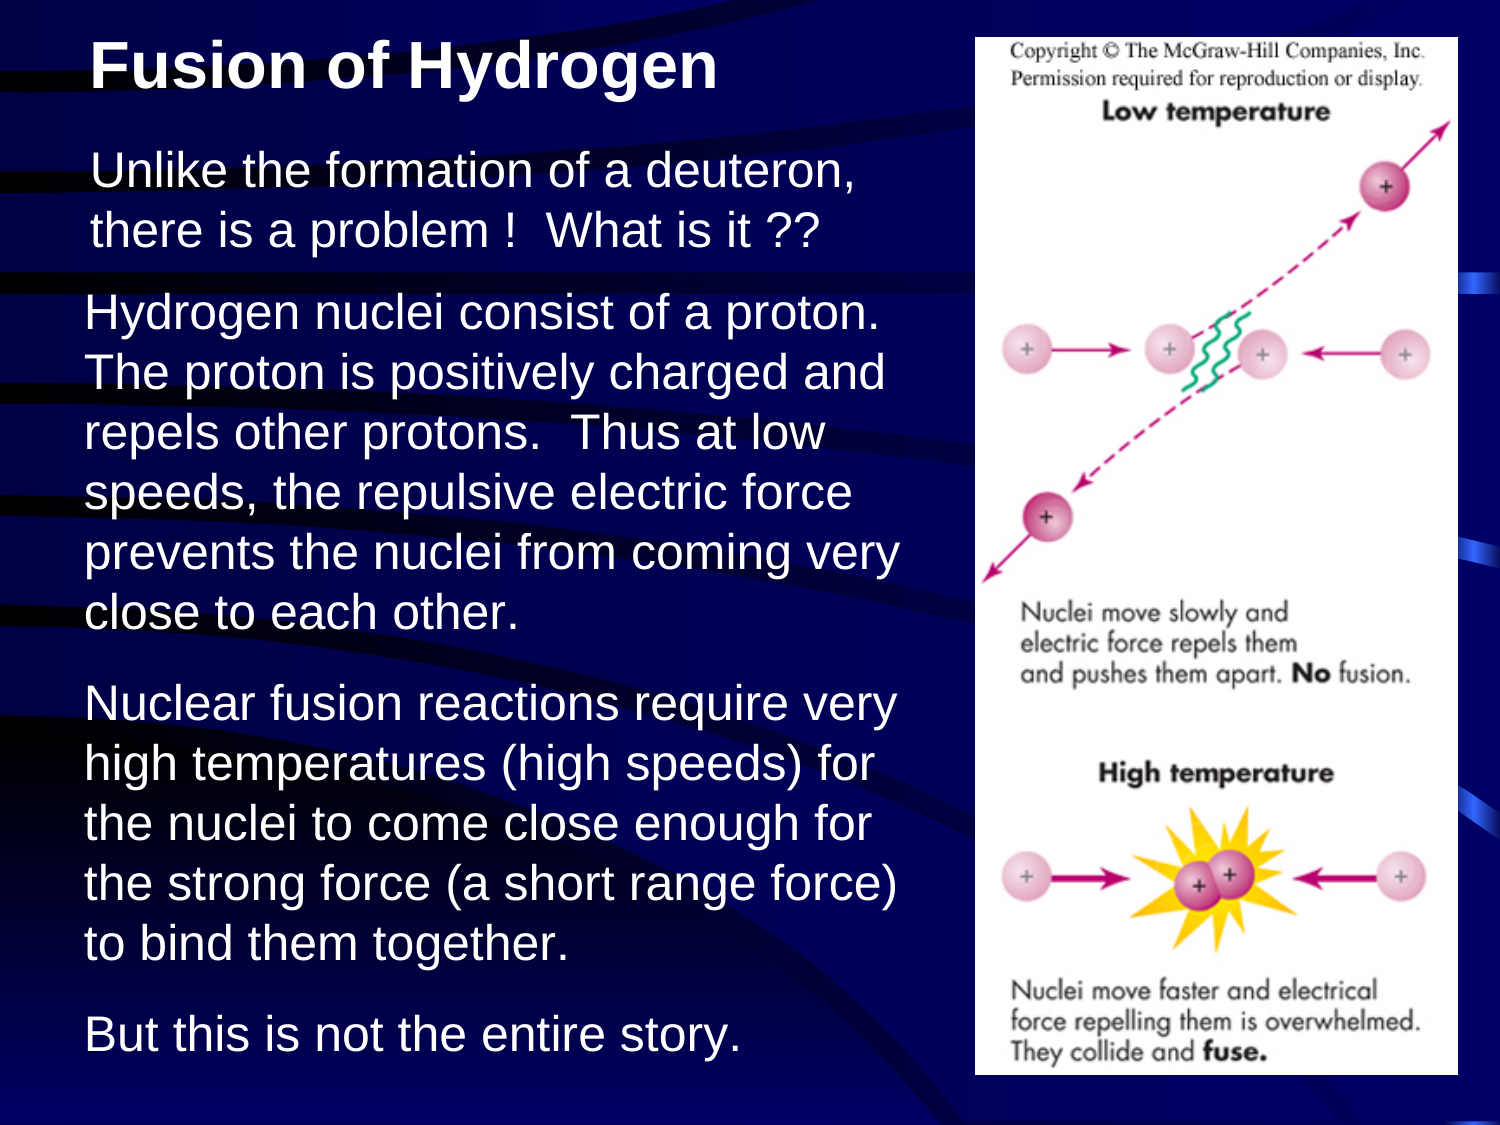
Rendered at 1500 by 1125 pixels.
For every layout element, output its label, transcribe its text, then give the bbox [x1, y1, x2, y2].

text_box Hydrogen nuclei consist of a proton. The proton is positively charged and repels other protons. Thus at low speeds, the repulsive electric force prevents the nuclei from coming very close to each other. Nuclear fusion reactions require very high temperatures (high speeds) for the nuclei to come close enough for the strong force (a short range force) to bind them together. But this is not the entire story. [69, 271, 920, 1070]
text_box Fusion of Hydrogen Unlike the formation of a deuteron, there is a problem ! What is it ?? [74, 13, 938, 266]
chart [975, 37, 1458, 1075]
